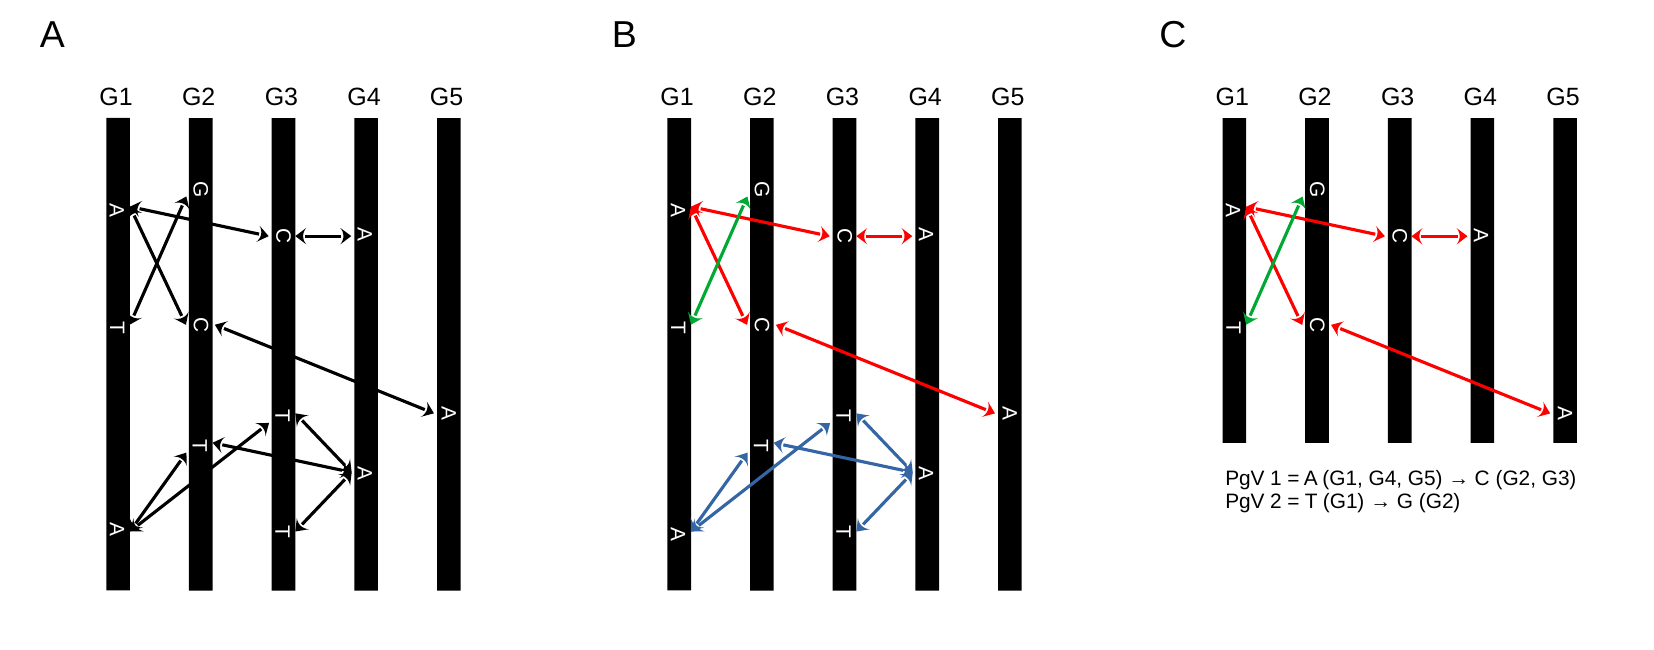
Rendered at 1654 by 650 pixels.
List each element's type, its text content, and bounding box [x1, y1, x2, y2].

text_box [1387, 244, 1412, 355]
text_box A [658, 188, 697, 218]
text_box G4 [332, 75, 396, 160]
text_box [106, 160, 130, 188]
text_box [188, 221, 213, 302]
text_box [832, 458, 857, 510]
text_box [998, 422, 1022, 591]
text_box G5 [1531, 75, 1595, 160]
text_box [106, 218, 130, 306]
text_box G [1297, 167, 1337, 197]
text_box A [1213, 188, 1253, 218]
text_box T [180, 424, 219, 455]
text_box [1305, 333, 1329, 443]
text_box A [1546, 391, 1585, 422]
text_box [188, 455, 213, 483]
text_box [832, 425, 857, 458]
text_box A [1462, 213, 1501, 243]
text_box [915, 243, 940, 389]
text_box [750, 160, 774, 167]
text_box G [181, 167, 220, 197]
text_box [832, 244, 857, 355]
text_box [354, 384, 378, 452]
text_box [271, 457, 296, 510]
text_box G3 [249, 75, 314, 160]
text_box A [345, 213, 384, 243]
text_box A [429, 391, 468, 422]
text_box G4 [1448, 75, 1513, 160]
text_box [915, 384, 940, 452]
text_box [1305, 197, 1329, 222]
text_box [354, 160, 378, 213]
text_box [106, 336, 130, 507]
text_box [1305, 222, 1329, 302]
text_box [188, 197, 213, 222]
text_box C [264, 214, 303, 244]
text_box PgV 1 = A (G1, G4, G5) → C (G2, G3) PgV 2 = T (G1) → G (G2) [1210, 458, 1595, 580]
text_box [271, 425, 296, 458]
text_box A [906, 213, 946, 243]
text_box G4 [893, 75, 957, 160]
text_box T [263, 510, 302, 541]
text_box [1470, 160, 1495, 213]
text_box G2 [1283, 75, 1347, 160]
text_box [667, 543, 692, 591]
text_box A [97, 188, 136, 218]
text_box [271, 160, 296, 214]
text_box G2 [728, 75, 792, 160]
text_box T [741, 424, 781, 455]
text_box [750, 222, 774, 302]
text_box [750, 197, 774, 222]
text_box [1553, 422, 1577, 443]
text_box T [263, 395, 302, 425]
text_box G [742, 167, 781, 197]
text_box T [824, 395, 863, 425]
text_box G2 [167, 75, 231, 160]
text_box B [601, 5, 627, 83]
text_box T [824, 510, 863, 541]
text_box [750, 470, 774, 591]
text_box G3 [1366, 75, 1430, 160]
text_box [1470, 384, 1495, 443]
text_box [832, 541, 857, 591]
text_box [1222, 160, 1247, 188]
text_box [832, 160, 857, 214]
text_box [1305, 160, 1329, 167]
text_box T [98, 306, 137, 336]
text_box G1 [1200, 75, 1264, 160]
text_box G5 [976, 75, 1040, 160]
text_box C [825, 214, 864, 244]
text_box [271, 244, 296, 355]
text_box [437, 160, 461, 391]
text_box [1387, 160, 1412, 214]
text_box G5 [415, 75, 479, 160]
text_box [437, 422, 461, 591]
text_box [354, 482, 378, 591]
text_box [915, 482, 940, 591]
text_box [998, 160, 1022, 391]
text_box [188, 160, 213, 167]
text_box [1470, 243, 1495, 389]
text_box [1222, 337, 1247, 443]
text_box [106, 537, 130, 591]
text_box A [906, 452, 946, 482]
text_box [667, 160, 692, 188]
text_box C [1380, 214, 1419, 244]
text_box [750, 333, 774, 424]
text_box C [742, 302, 781, 333]
text_box [915, 160, 940, 213]
text_box [750, 455, 774, 482]
text_box [1553, 160, 1577, 391]
text_box [1222, 218, 1247, 306]
text_box A [345, 452, 384, 482]
text_box [667, 337, 692, 513]
text_box T [659, 306, 698, 337]
text_box [354, 243, 378, 388]
text_box [271, 541, 296, 591]
text_box G3 [811, 75, 875, 160]
text_box [1387, 350, 1412, 443]
text_box C [1149, 5, 1175, 83]
text_box A [29, 5, 55, 83]
text_box C [1298, 302, 1337, 333]
text_box G1 [84, 75, 148, 160]
text_box G1 [645, 75, 709, 160]
text_box C [181, 302, 220, 333]
text_box [667, 218, 692, 306]
text_box [188, 333, 213, 424]
text_box T [1214, 306, 1253, 337]
text_box A [658, 513, 697, 543]
text_box [188, 470, 213, 591]
text_box A [97, 507, 136, 537]
text_box A [990, 391, 1029, 422]
text_box [832, 350, 857, 395]
text_box [271, 350, 296, 395]
